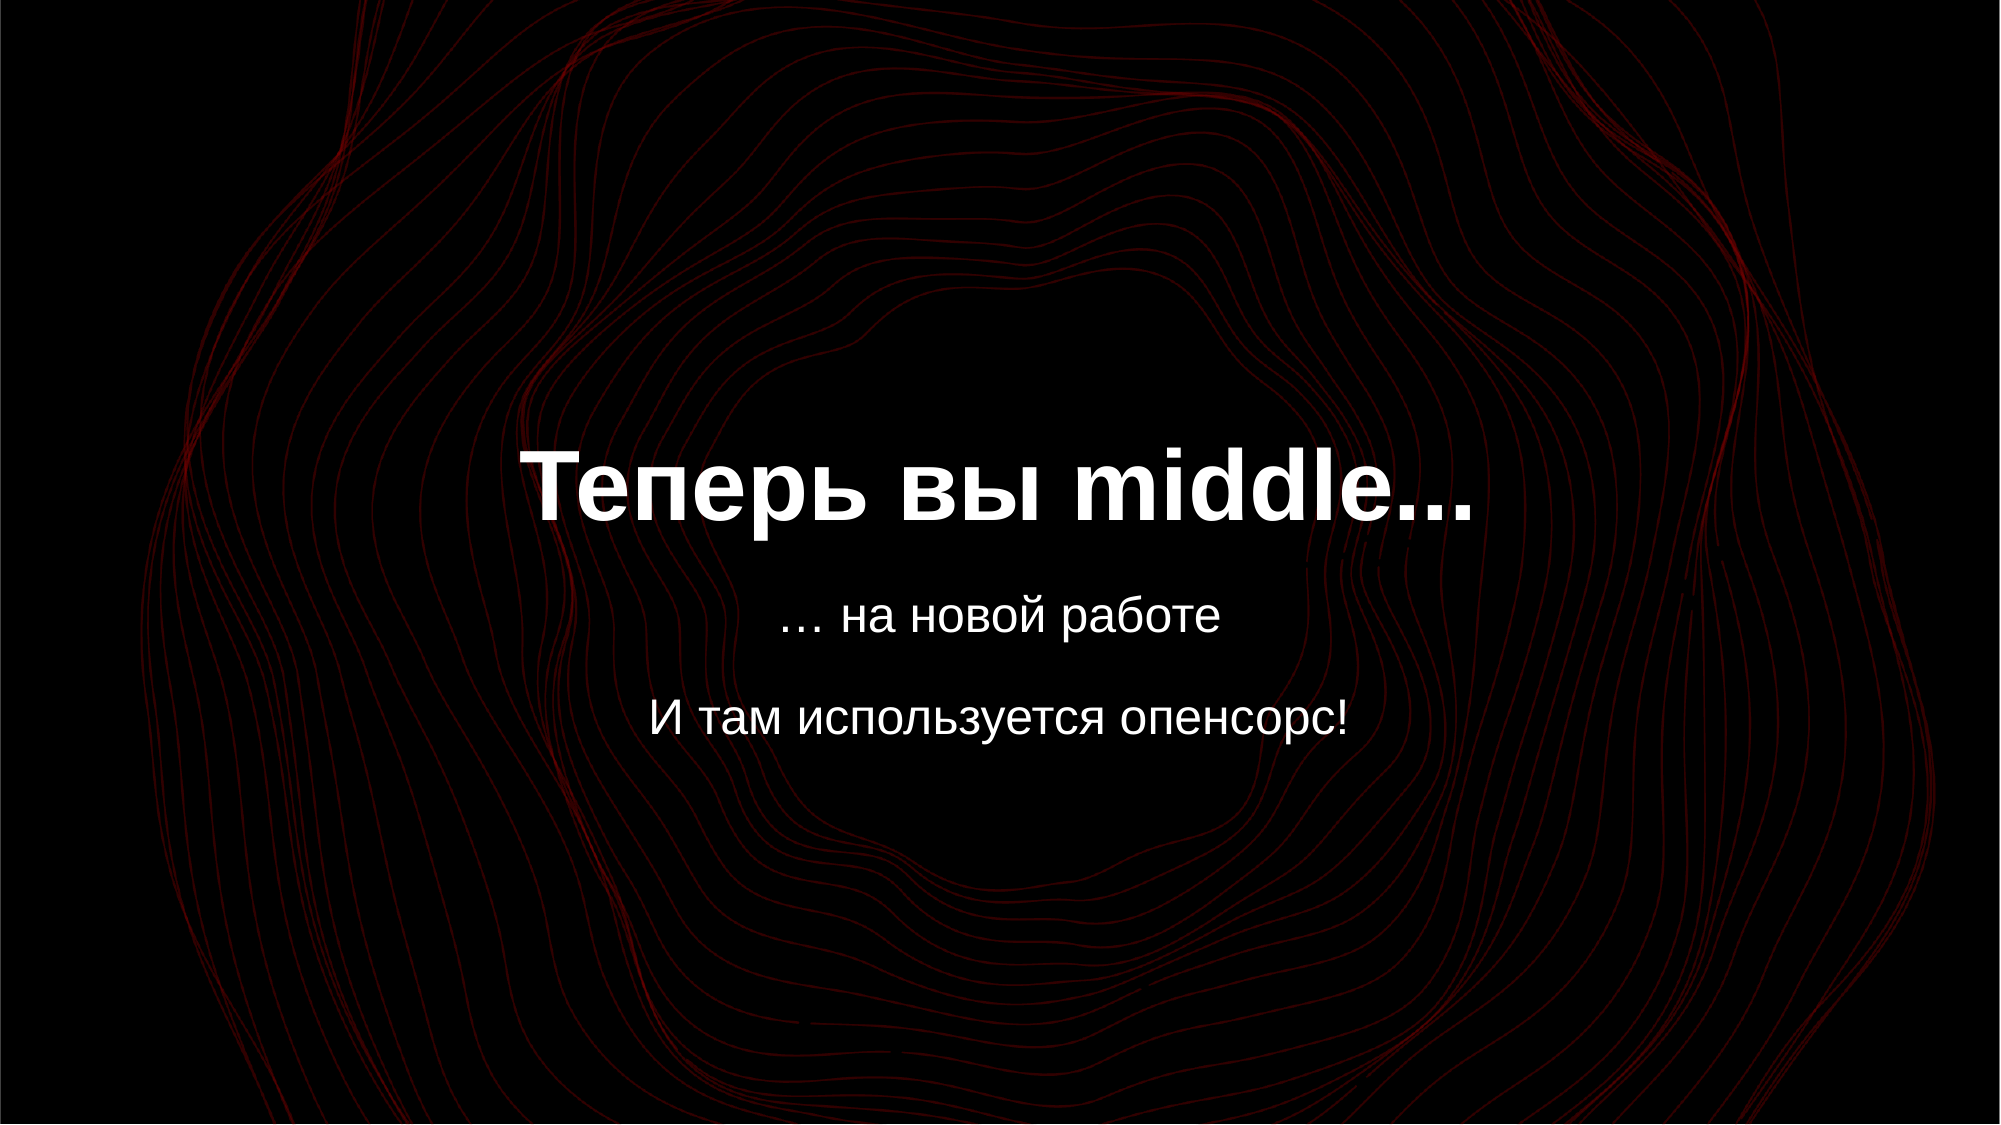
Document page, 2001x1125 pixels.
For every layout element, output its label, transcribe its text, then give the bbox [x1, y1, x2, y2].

list … на новой работе И там используется опенсорс! [136, 582, 1862, 819]
title Теперь вы middle... [136, 431, 1862, 543]
picture [0, 0, 2001, 1125]
